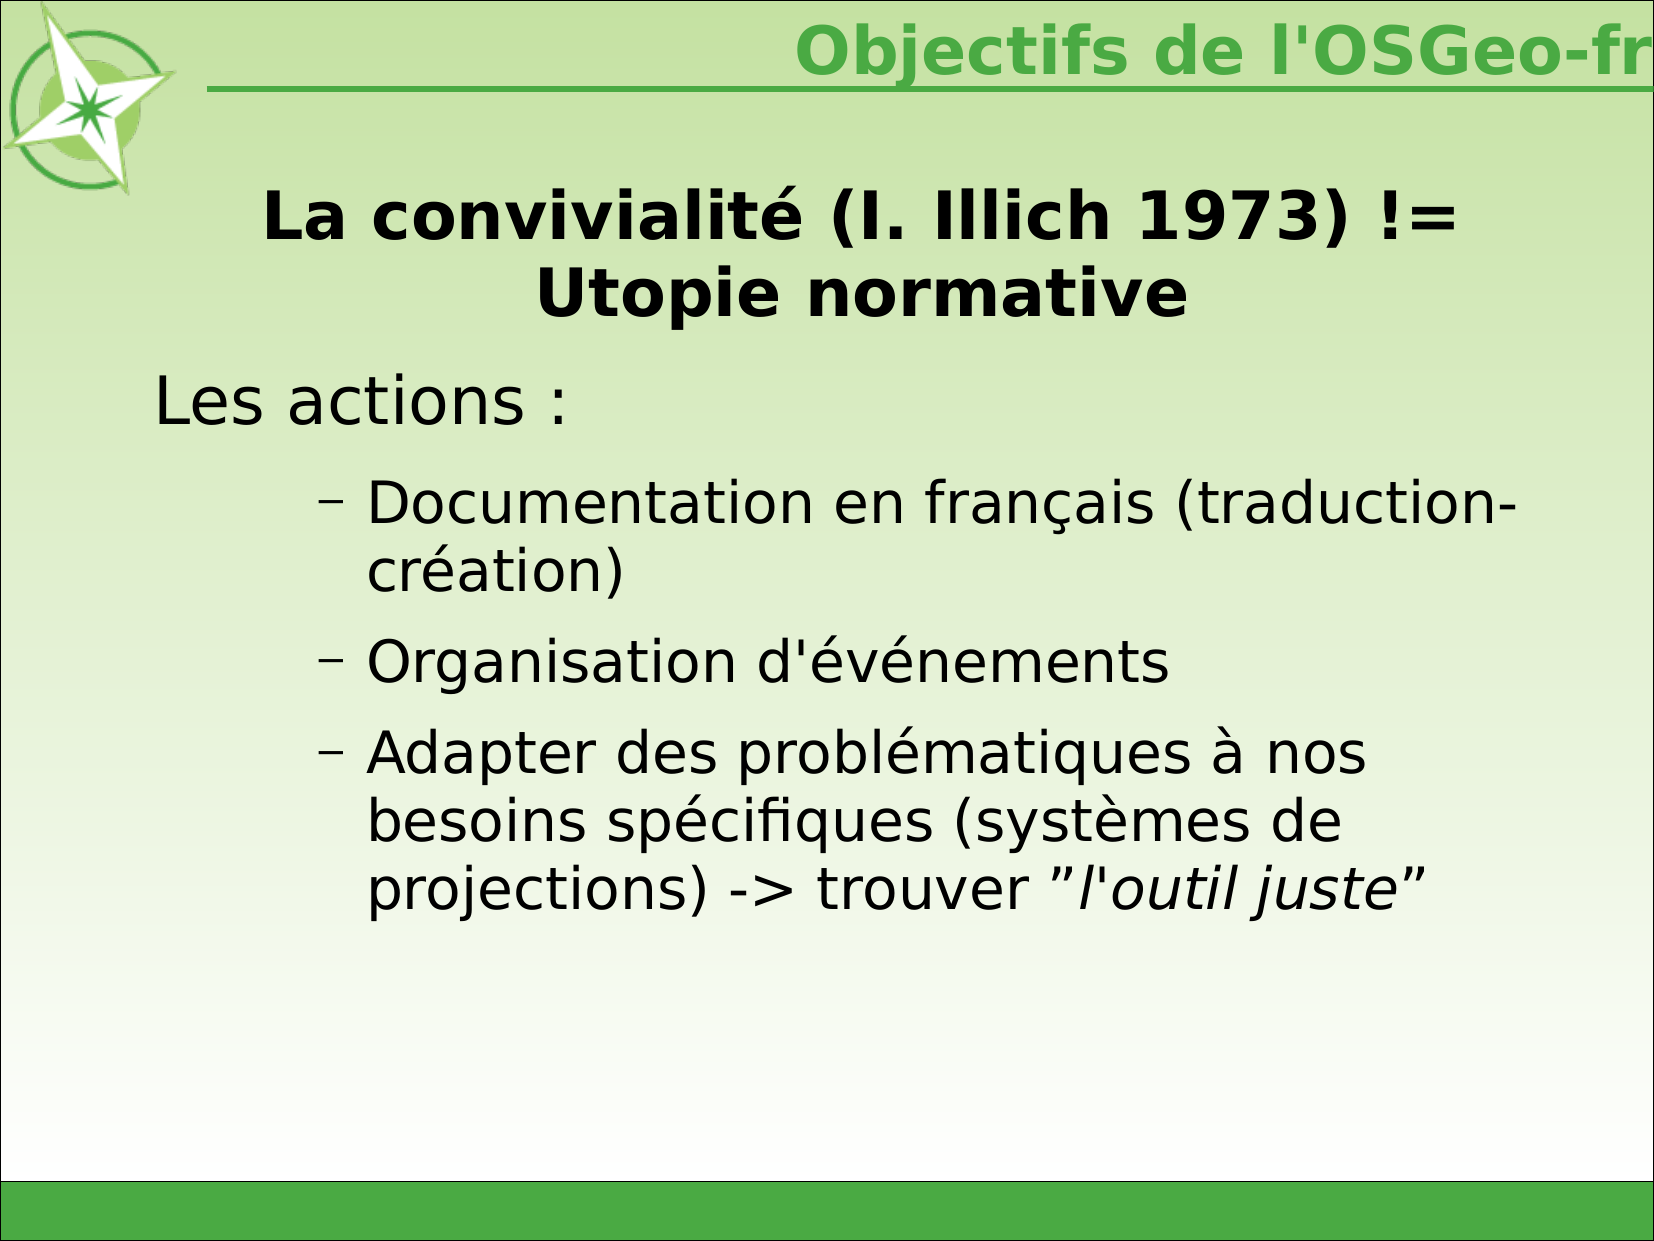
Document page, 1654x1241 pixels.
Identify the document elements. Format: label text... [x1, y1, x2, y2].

picture [2, 0, 178, 197]
list La convivialité (I. Illich 1973) != Utopie normative Les actions : Documentation en français (traduction-création) Organisation d'événements Adapter des problématiques à nos besoins spécifiques (systèmes de projections) -> trouver ”l'outil juste” [82, 177, 1571, 1109]
title Objectifs de l'OSGeo-fr [165, 2, 1654, 101]
